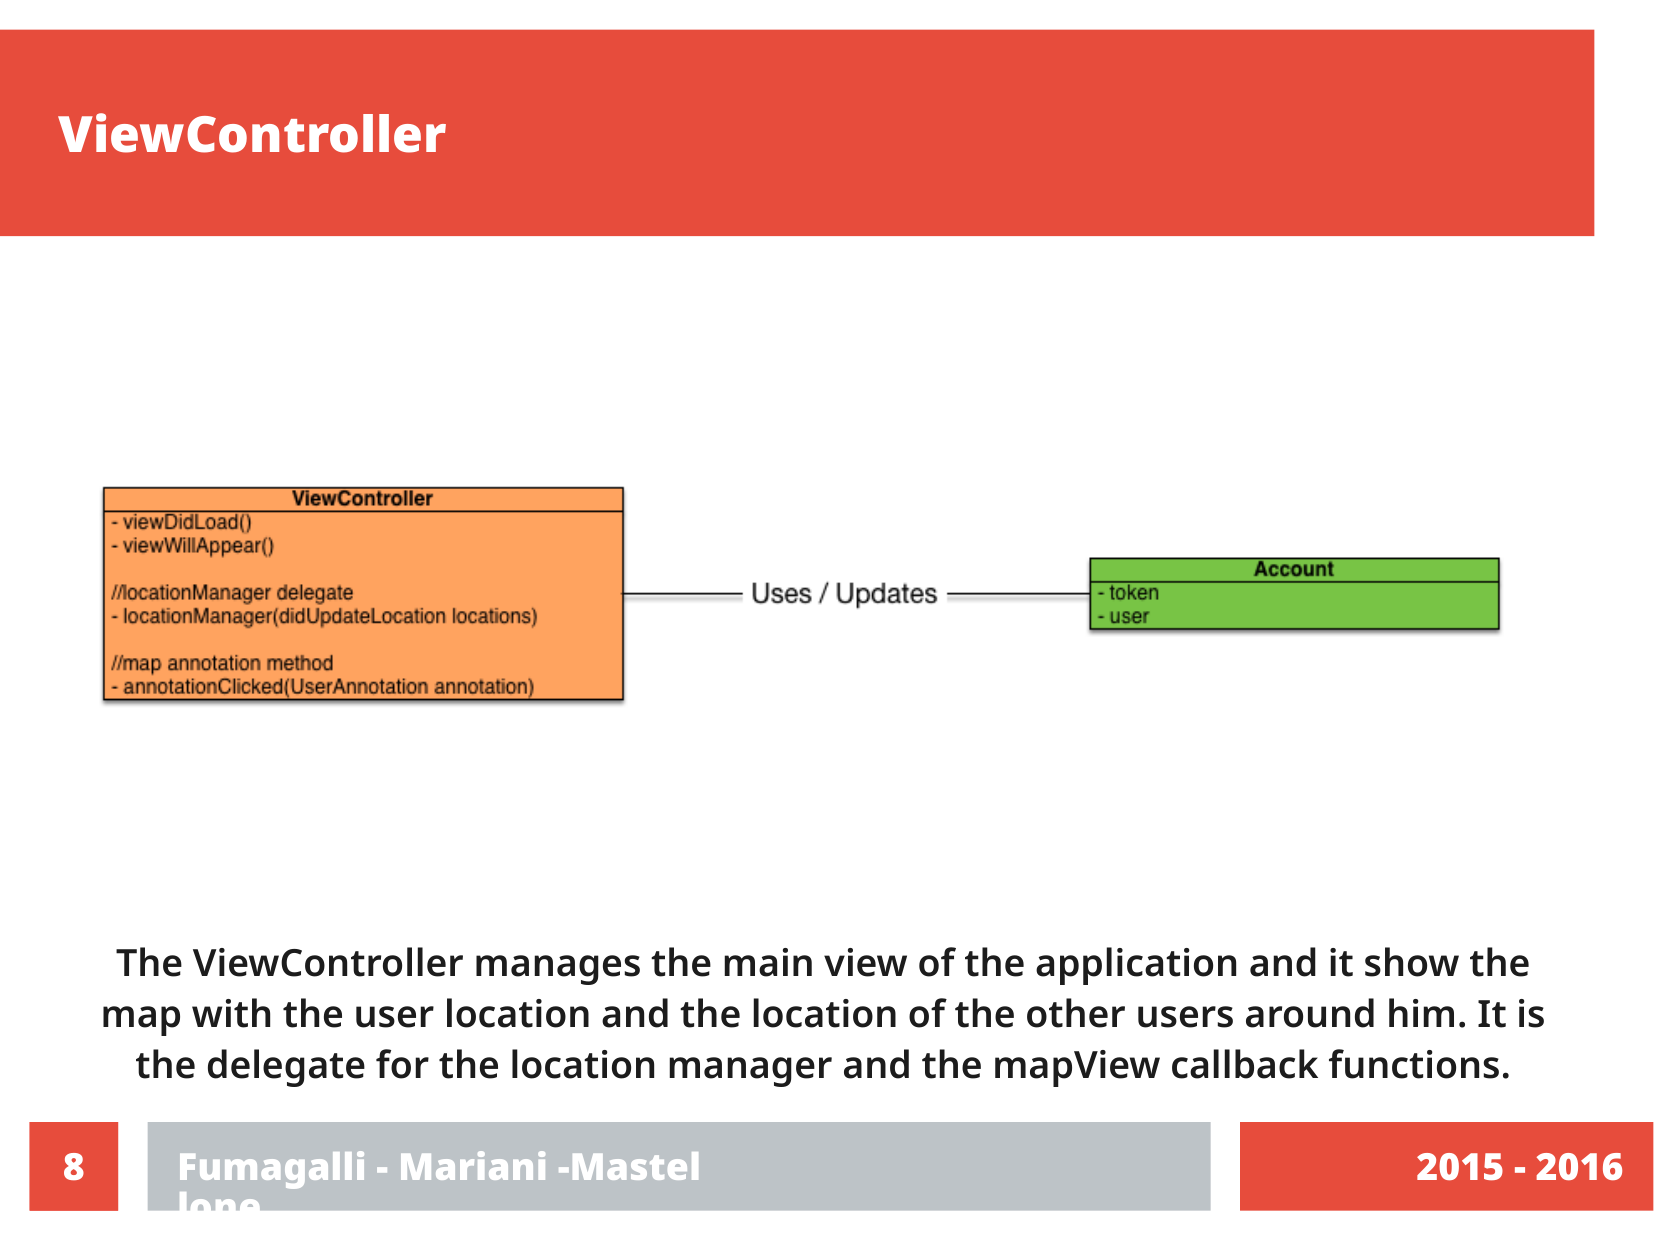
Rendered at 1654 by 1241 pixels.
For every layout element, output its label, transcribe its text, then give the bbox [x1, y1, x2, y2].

picture [23, 405, 1619, 820]
title ViewController [59, 59, 1595, 207]
list The ViewController manages the main view of the application and it show the map with the user location and the location of the other users around him. It is the delegate for the location manager and the mapView callback functions. [70, 820, 1577, 1164]
